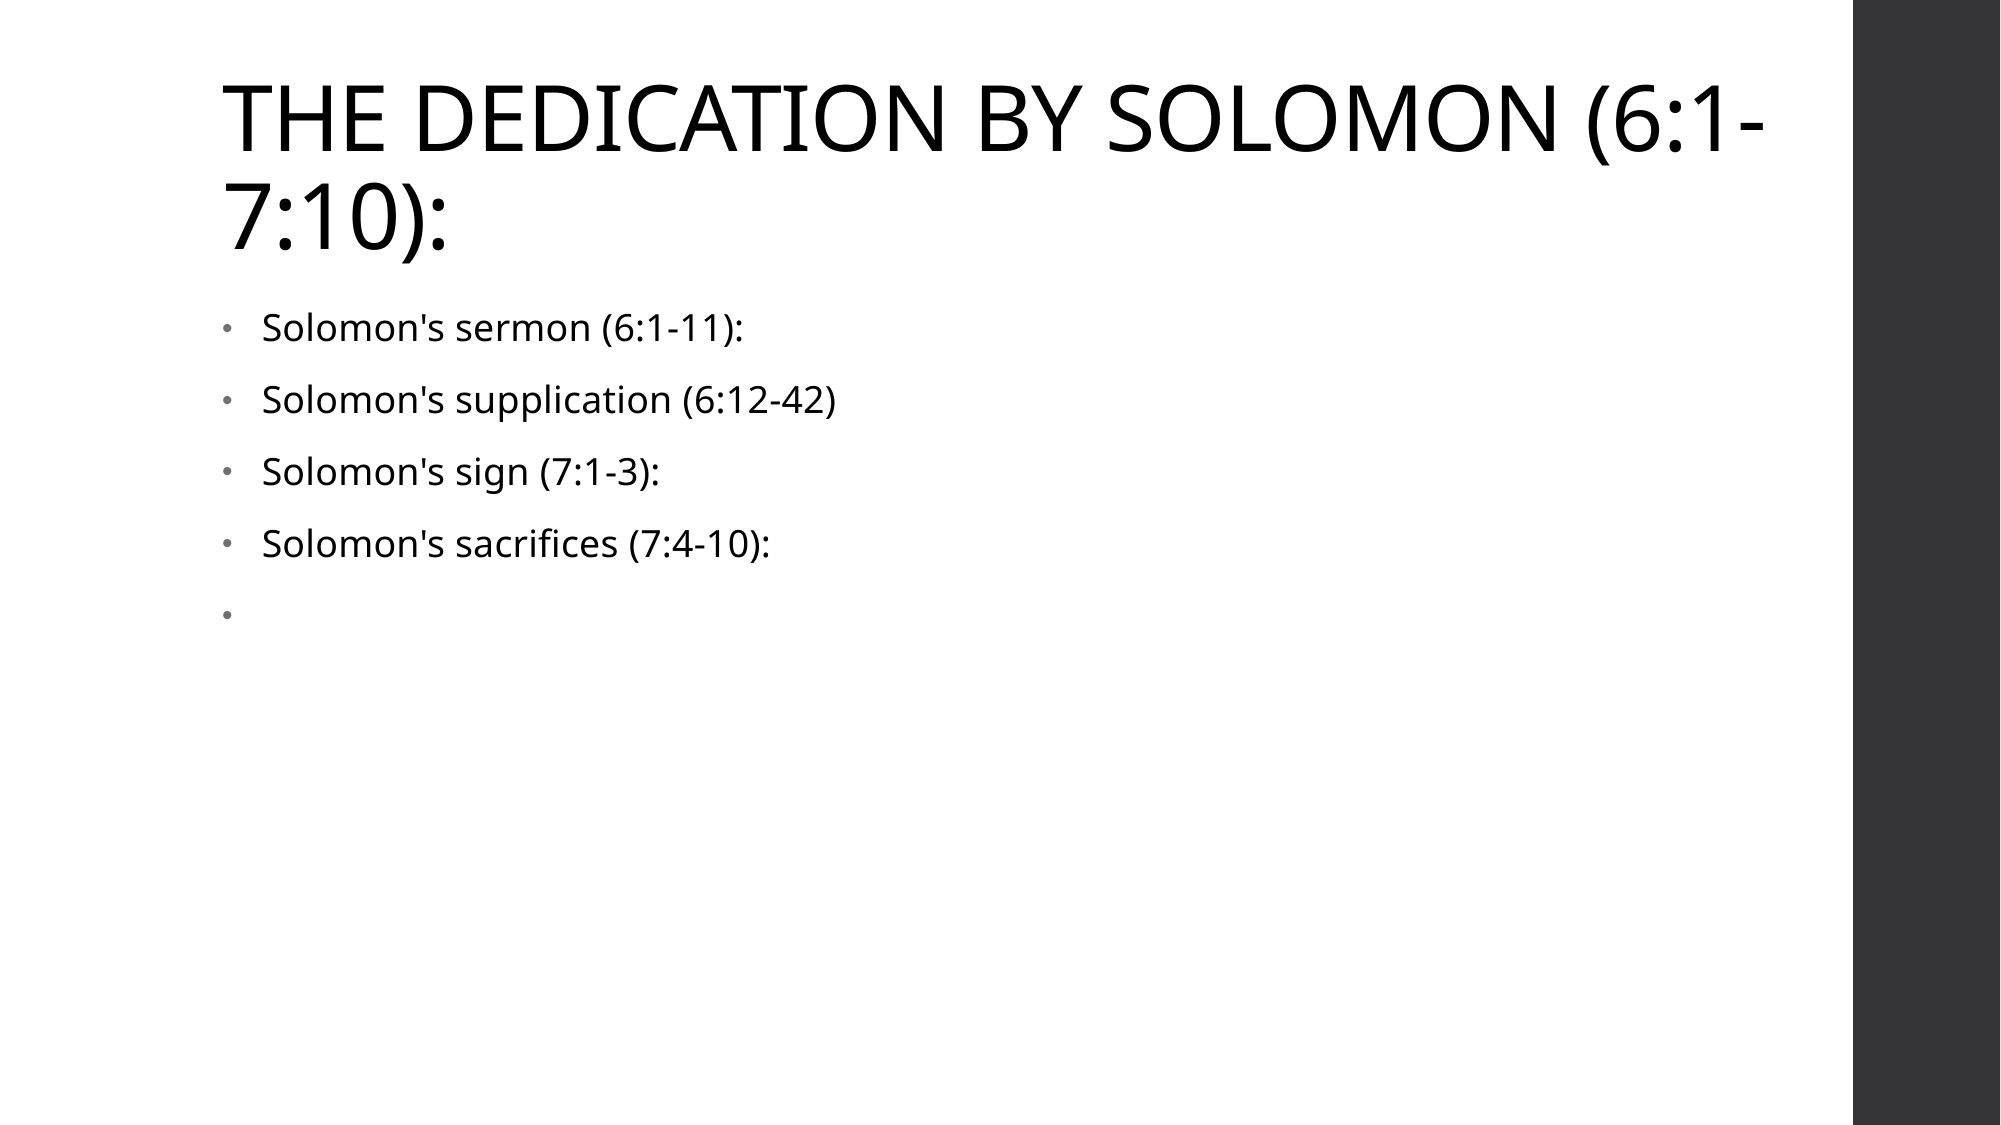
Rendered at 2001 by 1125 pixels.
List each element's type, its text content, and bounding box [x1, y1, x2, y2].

list Solomon's sermon (6:1-11): Solomon's supplication (6:12-42) Solomon's sign (7:1-3): Solomon's sacrifices (7:4-10): [206, 299, 1617, 1014]
title THE DEDICATION BY SOLOMON (6:1-7:10): [206, 60, 1797, 278]
